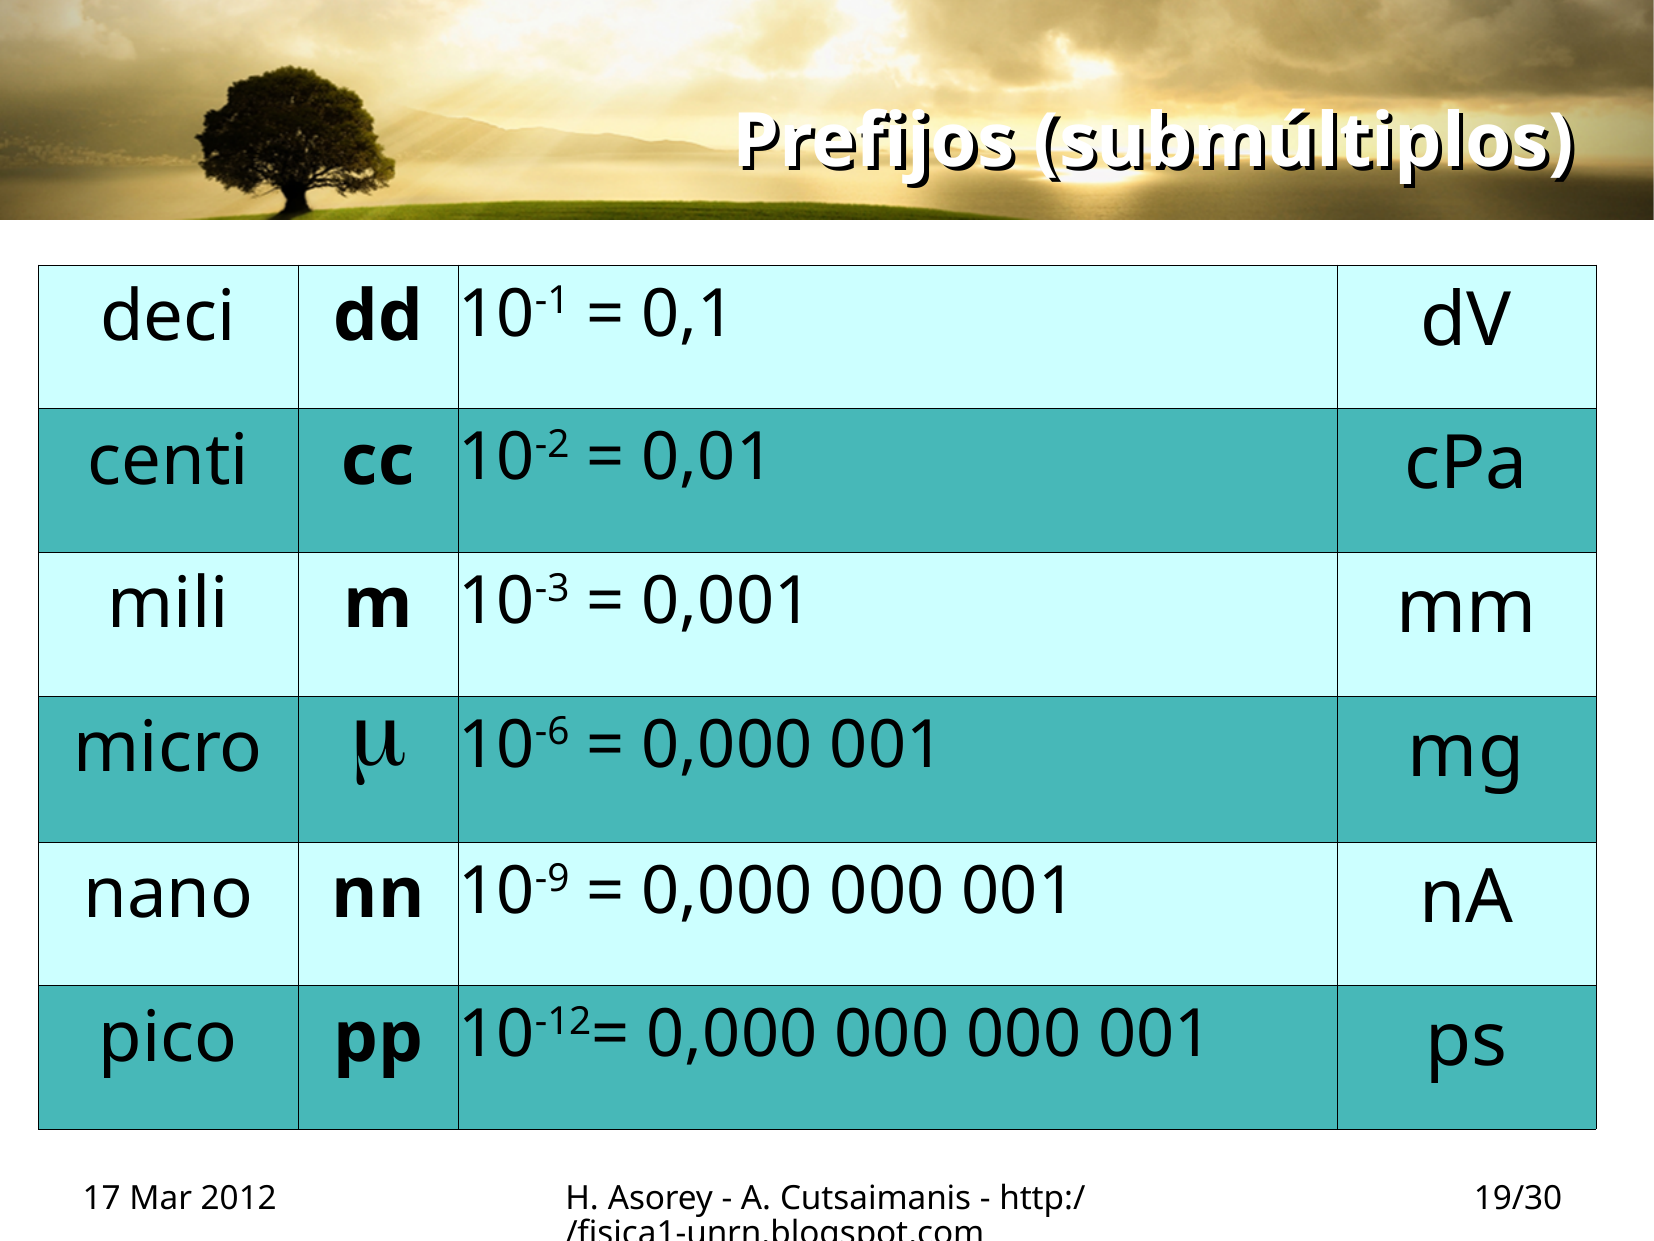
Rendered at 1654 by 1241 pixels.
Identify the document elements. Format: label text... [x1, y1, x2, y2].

table_cell cc [299, 409, 458, 552]
table_cell nano [39, 843, 298, 985]
table_cell mm [1338, 553, 1596, 696]
table_cell cPa [1338, 409, 1596, 552]
table_cell 10-9 = 0,000 000 001 [459, 843, 1337, 985]
table_cell m [299, 553, 458, 696]
table_cell pp [299, 986, 458, 1129]
table_cell pico [39, 986, 298, 1129]
table_header deci [39, 266, 298, 408]
table_cell ps [1338, 986, 1596, 1129]
table_header 10-1 = 0,1 [459, 266, 1337, 408]
table_header dd [299, 266, 458, 408]
table_cell 10-12= 0,000 000 000 001 [459, 986, 1337, 1129]
table_cell micro [39, 697, 298, 842]
table_cell nn [299, 843, 458, 985]
picture [0, 0, 1654, 220]
table_cell 10-6 = 0,000 001 [459, 697, 1337, 842]
table_cell nA [1338, 843, 1596, 985]
title Prefijos (submúltiplos) [86, 49, 1576, 226]
table_cell centi [39, 409, 298, 552]
table_cell 10-2 = 0,01 [459, 409, 1337, 552]
table_cell 10-3 = 0,001 [459, 553, 1337, 696]
table_cell mg [1338, 697, 1596, 842]
table_cell mili [39, 553, 298, 696]
table_cell m [299, 697, 458, 842]
table_header dV [1338, 266, 1596, 408]
